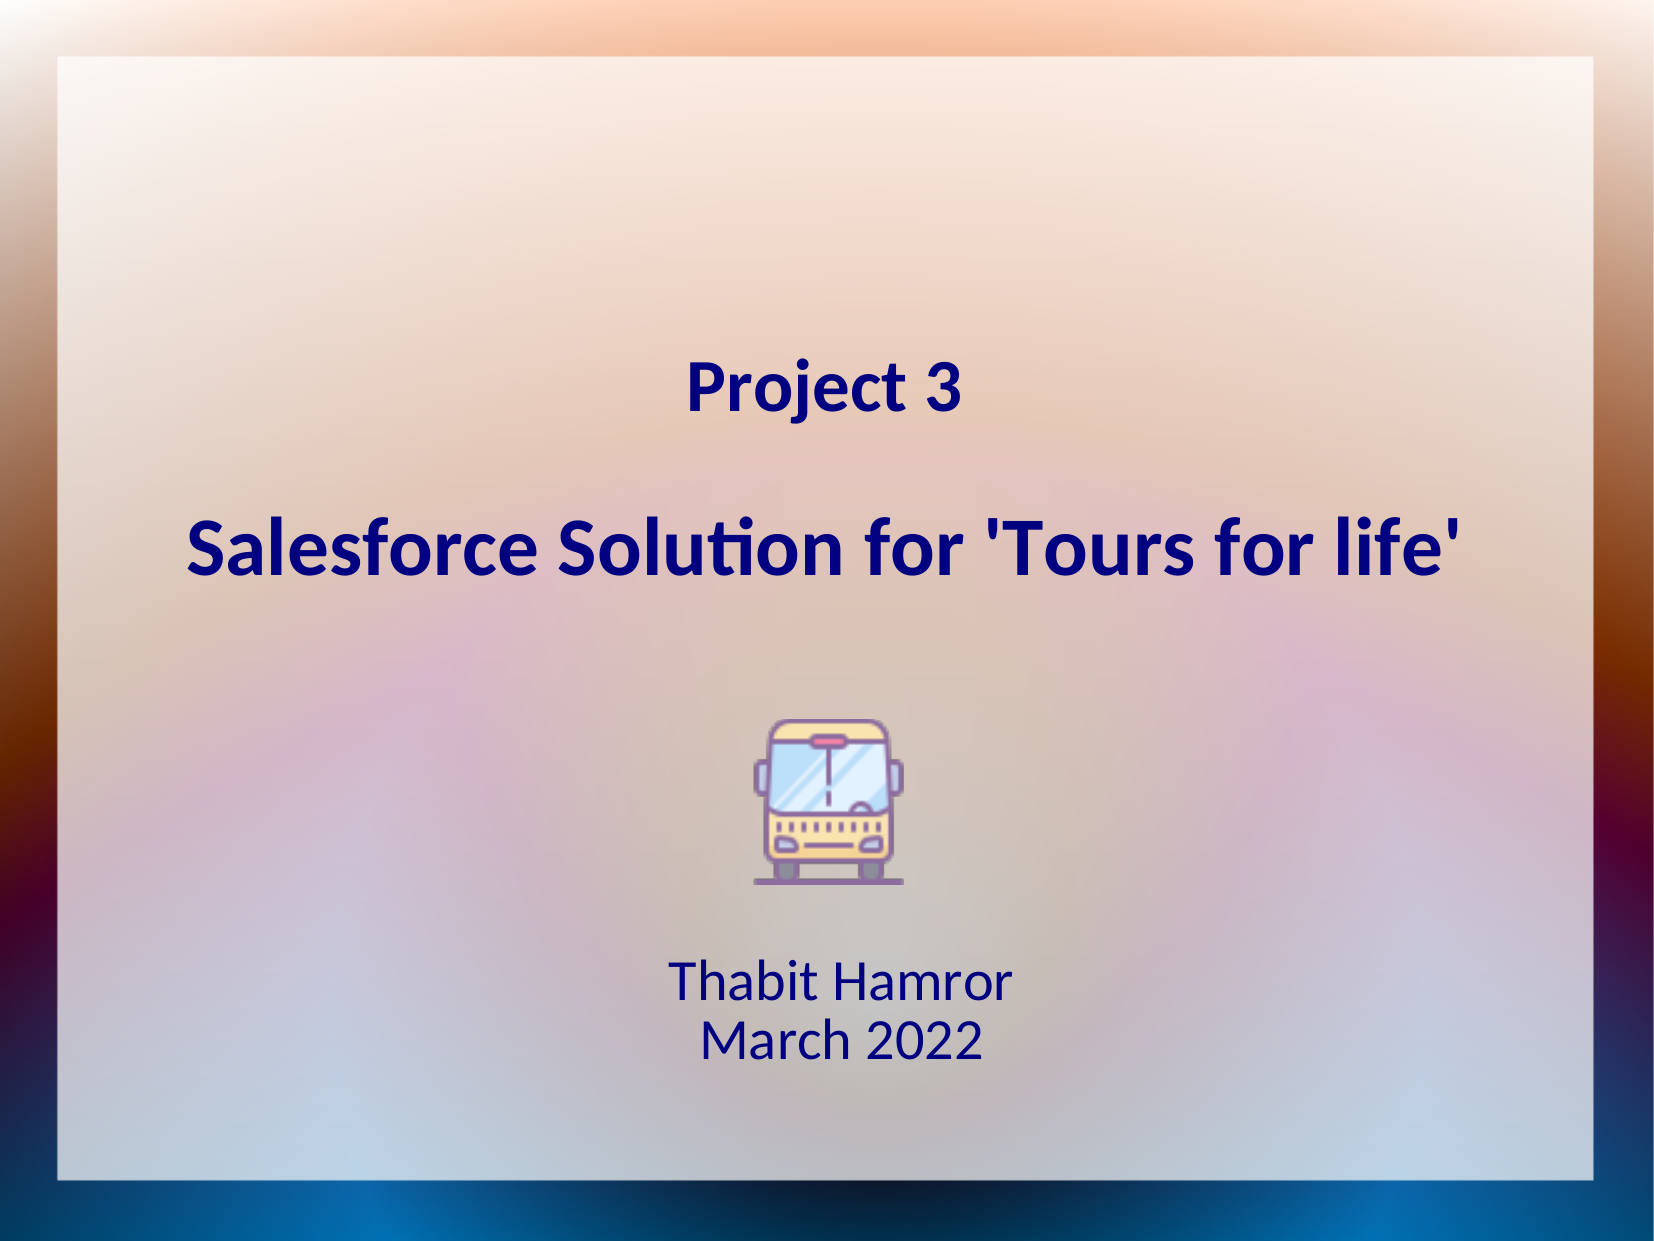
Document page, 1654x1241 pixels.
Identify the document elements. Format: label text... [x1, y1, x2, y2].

subtitle Thabit Hamror March 2022 [450, 902, 1234, 1128]
text_box Project 3 Salesforce Solution for 'Tours for life' [80, 66, 1570, 886]
picture [0, 0, 1654, 1241]
